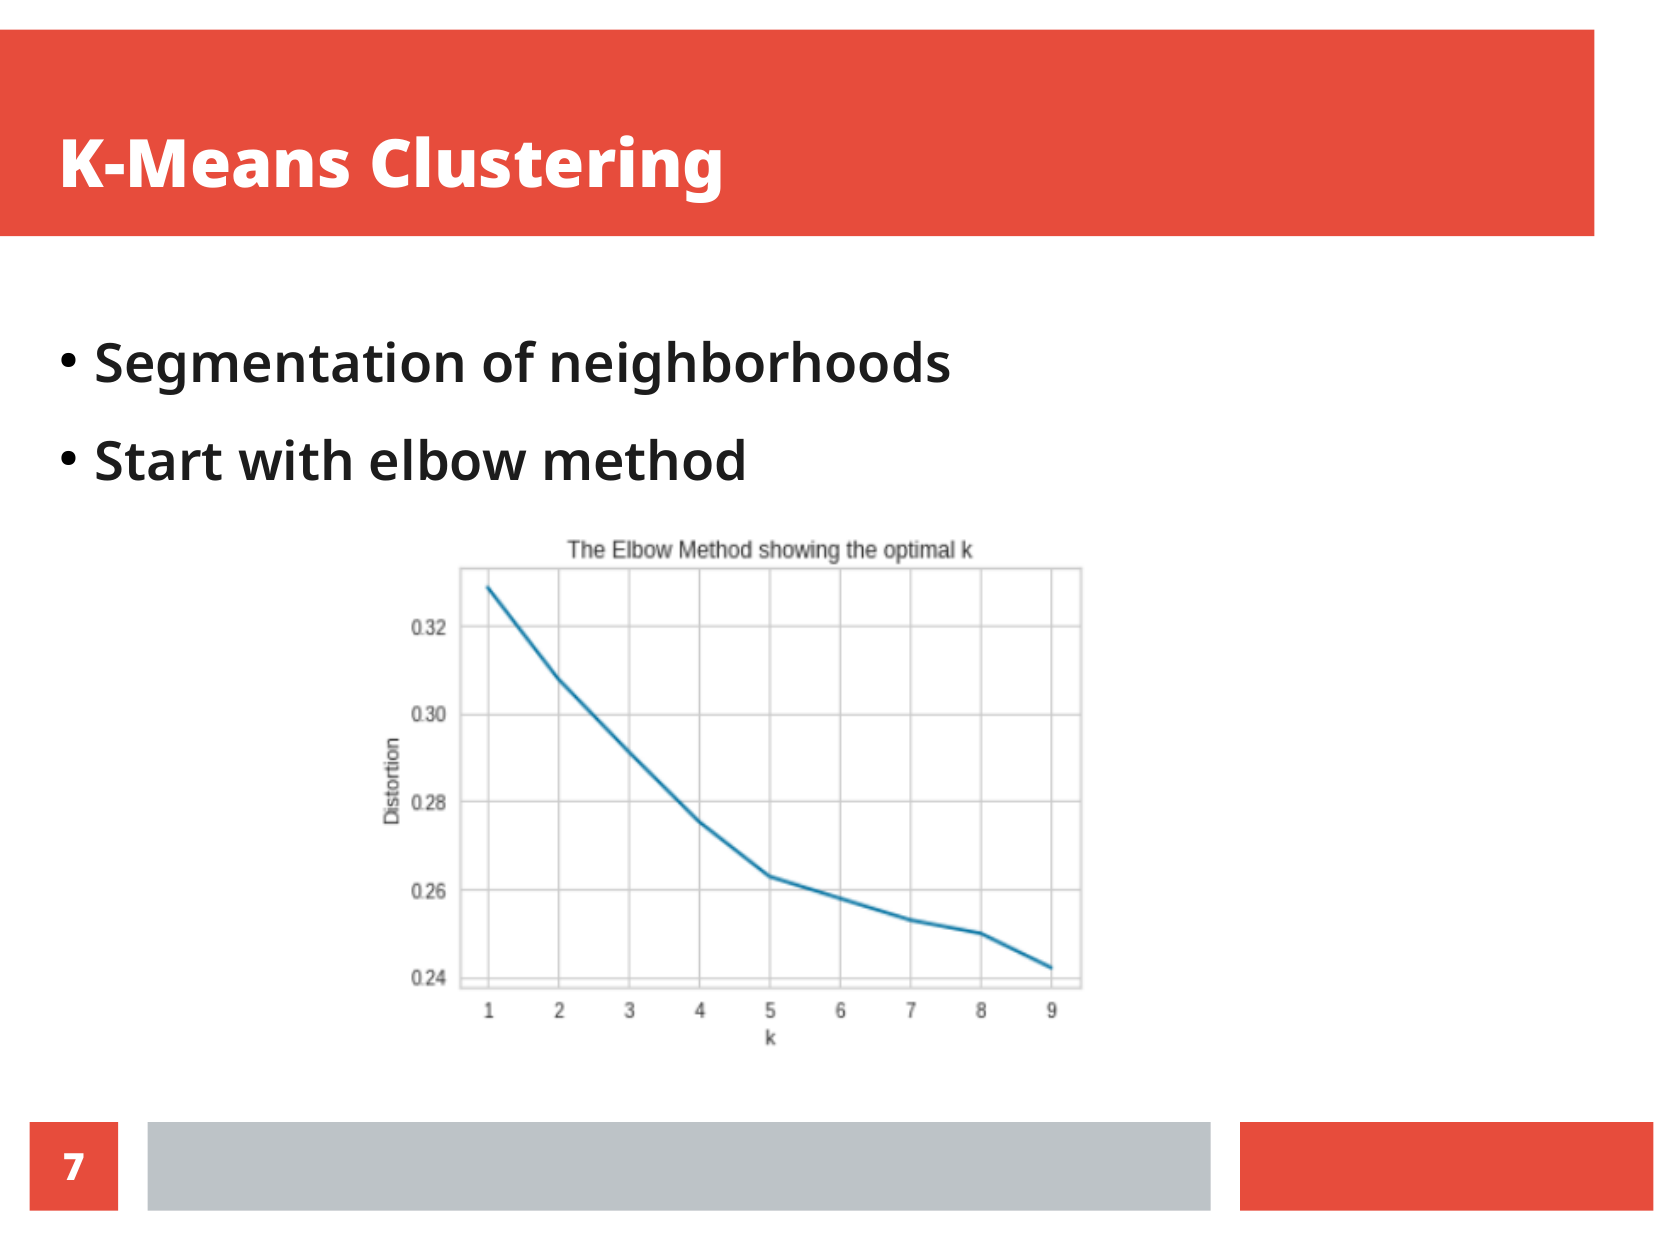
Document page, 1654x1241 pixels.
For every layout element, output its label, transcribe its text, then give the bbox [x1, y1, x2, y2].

picture [366, 531, 1117, 1057]
title K-Means Clustering [59, 59, 1595, 207]
list Segmentation of neighborhoods Start with elbow method [59, 324, 1565, 1093]
